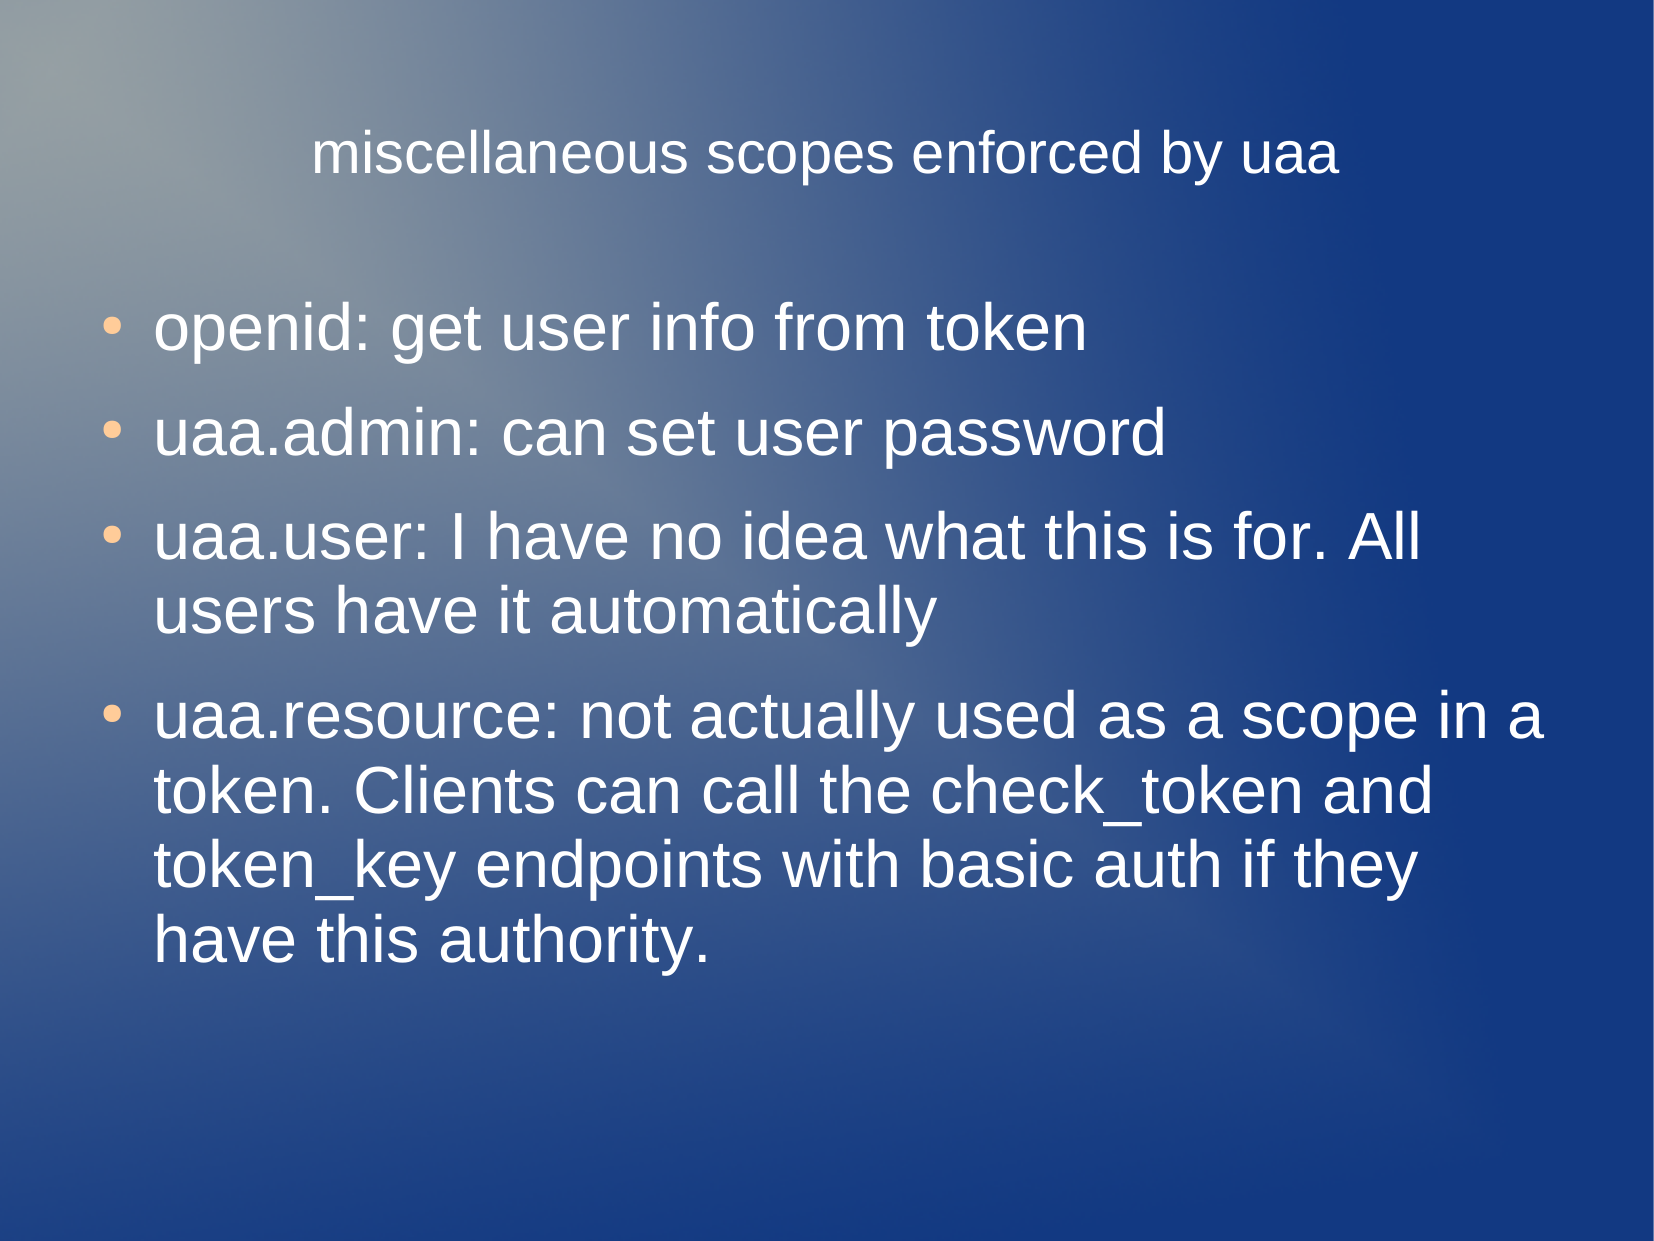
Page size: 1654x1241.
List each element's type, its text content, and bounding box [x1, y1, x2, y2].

picture [0, 0, 1654, 1241]
title miscellaneous scopes enforced by uaa [82, 49, 1571, 257]
list openid: get user info from token uaa.admin: can set user password uaa.user: I have no idea what this is for. All users have it automatically uaa.resource: not actually used as a scope in a token. Clients can call the check_token and token_key endpoints with basic auth if they have this authority. [82, 290, 1571, 1010]
